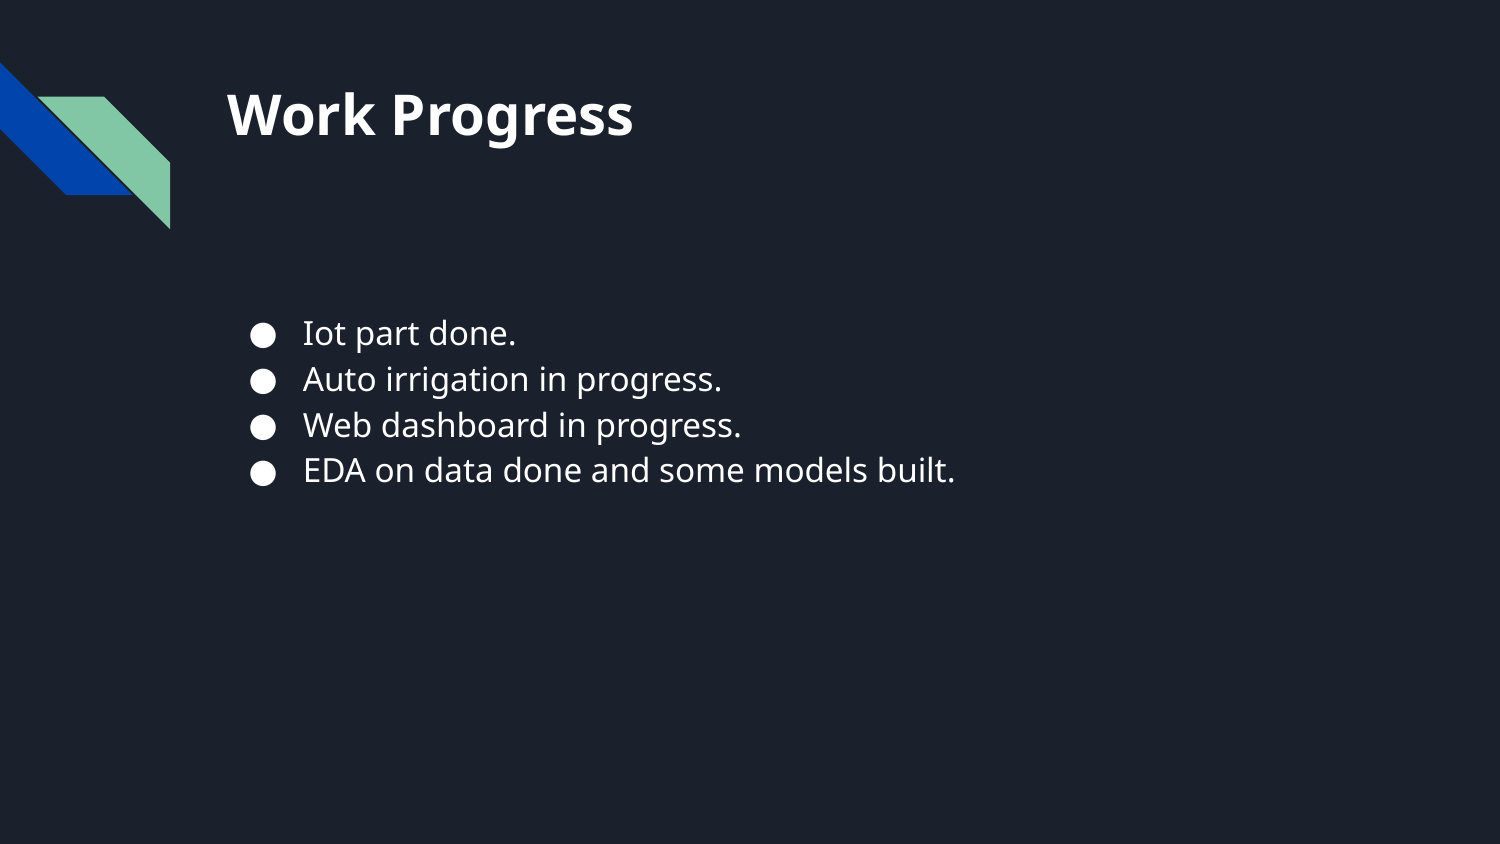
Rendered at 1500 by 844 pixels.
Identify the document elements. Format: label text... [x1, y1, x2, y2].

title Work Progress [212, 64, 836, 291]
list Iot part done. Auto irrigation in progress. Web dashboard in progress. EDA on data done and some models built. [212, 291, 1350, 688]
